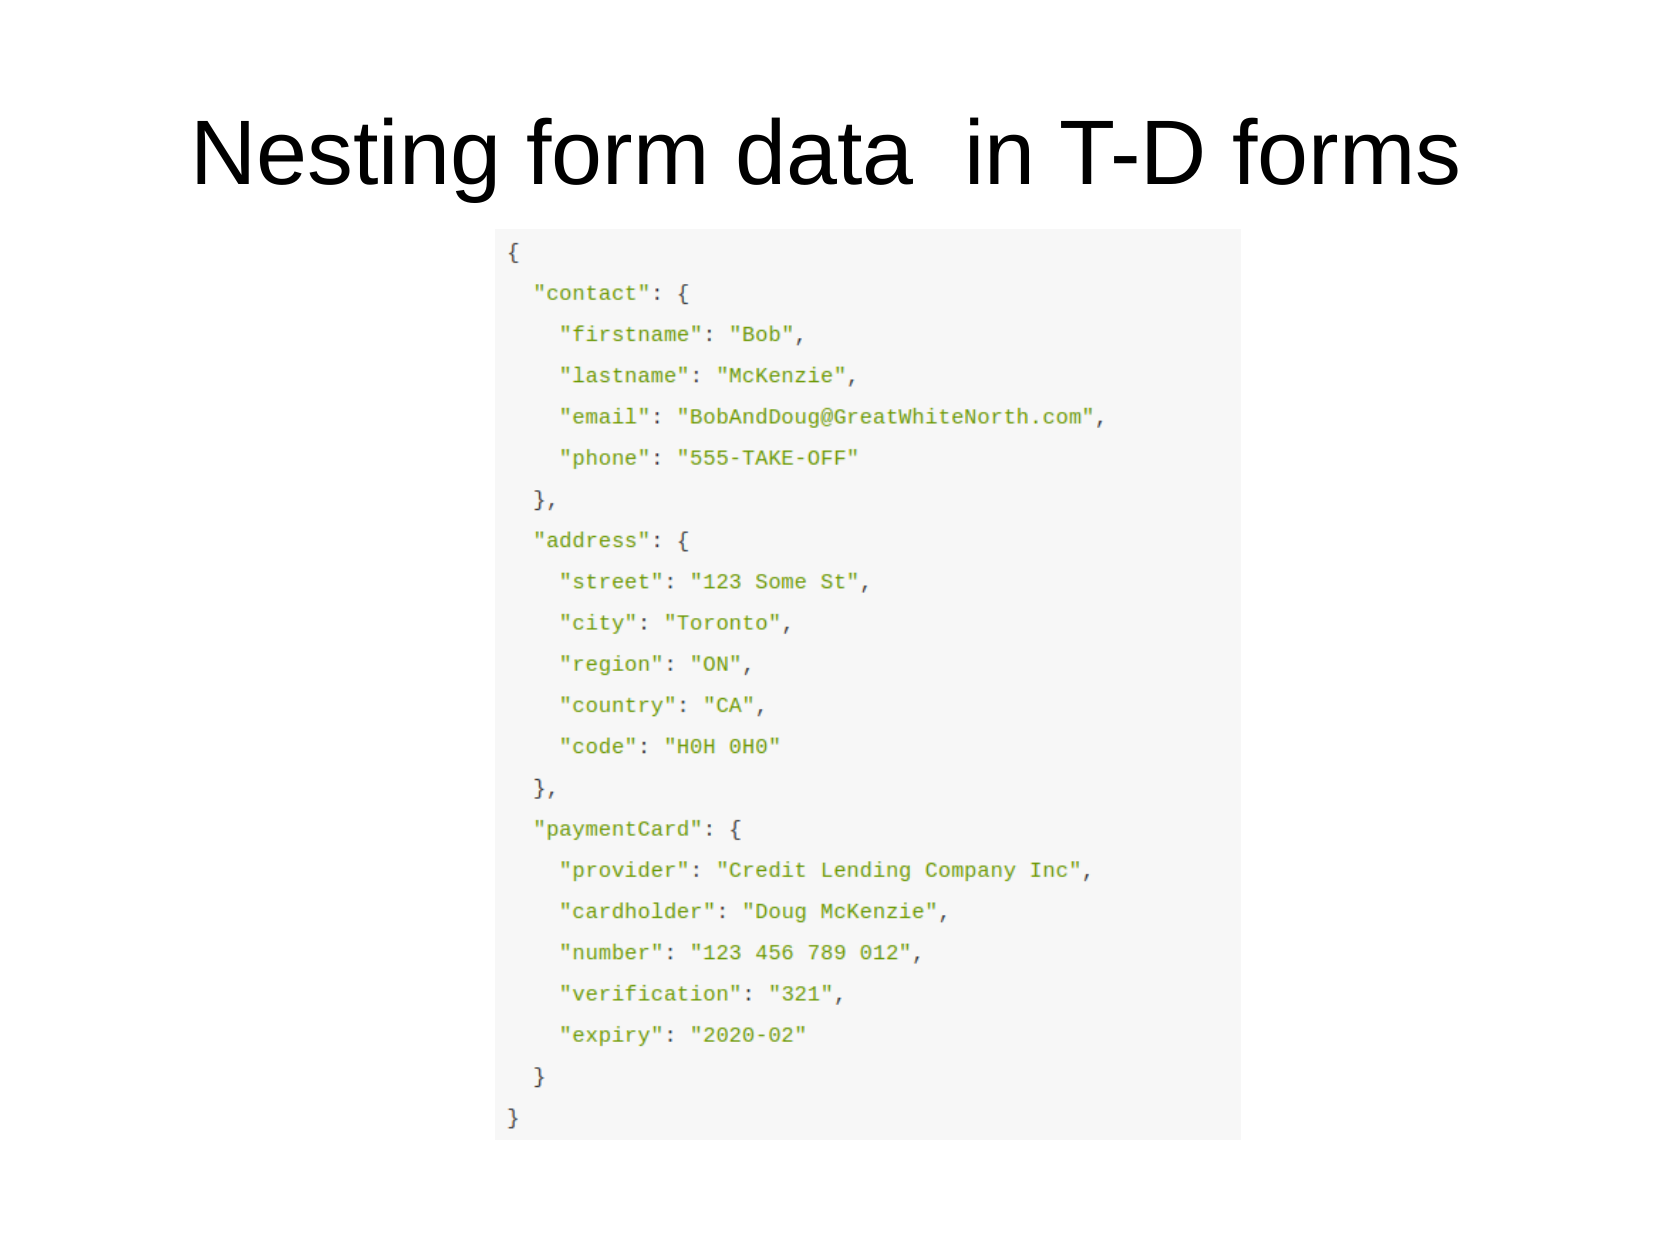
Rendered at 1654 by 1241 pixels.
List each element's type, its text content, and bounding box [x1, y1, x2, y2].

picture [495, 229, 1241, 1141]
title Nesting form data in T-D forms [82, 49, 1571, 257]
